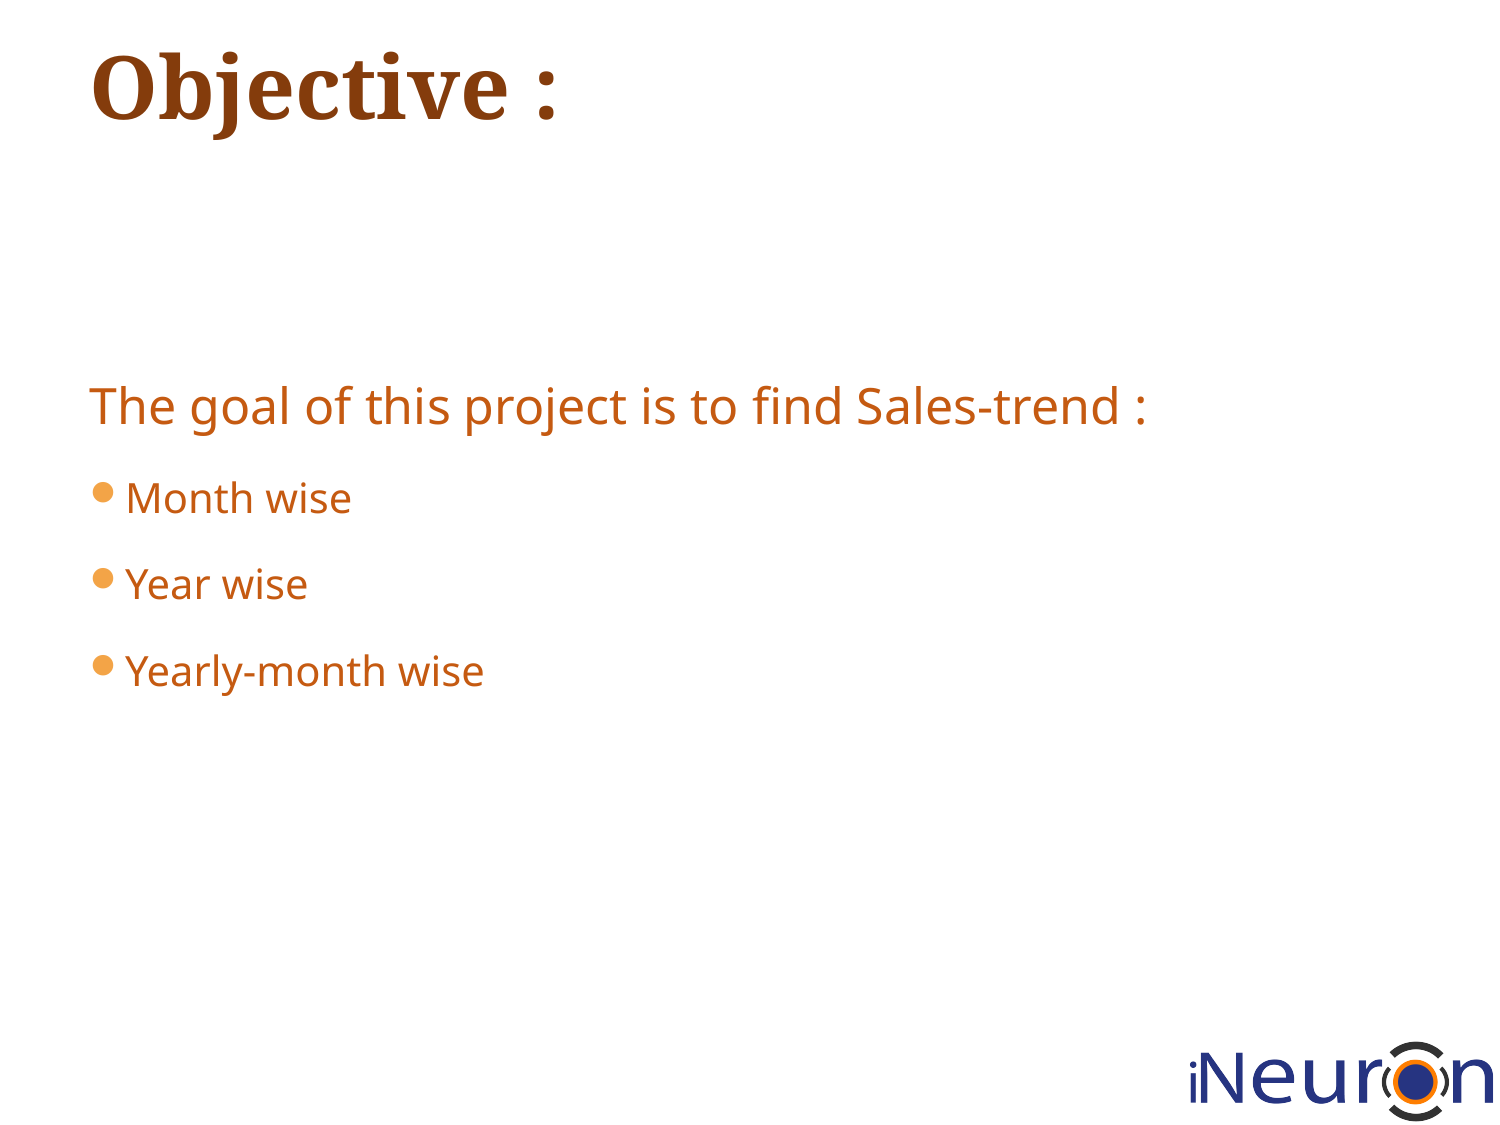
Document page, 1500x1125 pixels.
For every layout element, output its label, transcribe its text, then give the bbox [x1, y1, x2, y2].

list The goal of this project is to find Sales-trend : Month wise Year wise Yearly-month wise [75, 363, 1425, 1000]
title Objective : [75, 24, 1425, 225]
picture [1186, 1029, 1500, 1125]
